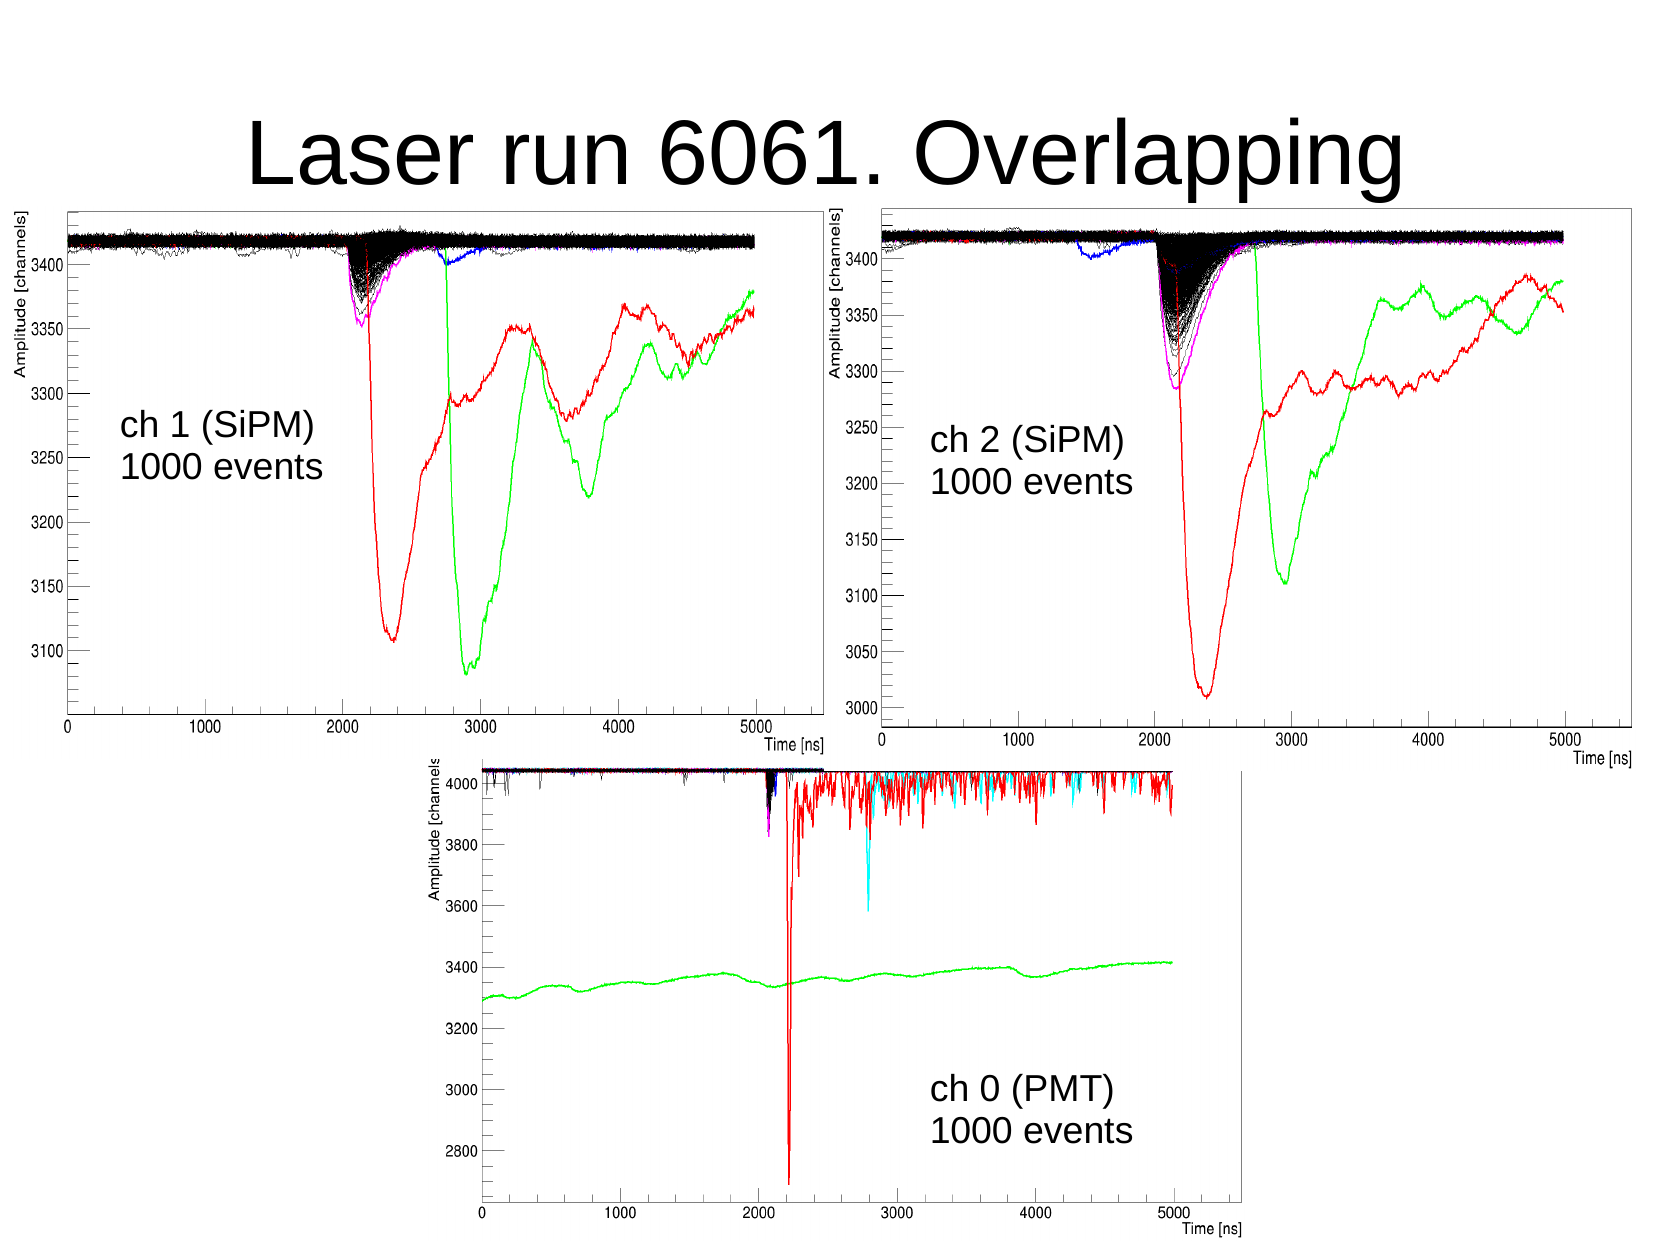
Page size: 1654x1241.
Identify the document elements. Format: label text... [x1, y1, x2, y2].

text_box ch 0 (PMT) 1000 events [915, 1060, 1186, 1159]
text_box ch 2 (SiPM) 1000 events [915, 410, 1186, 510]
title Laser run 6061. Overlapping [82, 49, 1571, 206]
text_box ch 1 (SiPM) 1000 events [105, 396, 376, 496]
picture [6, 204, 1636, 1241]
